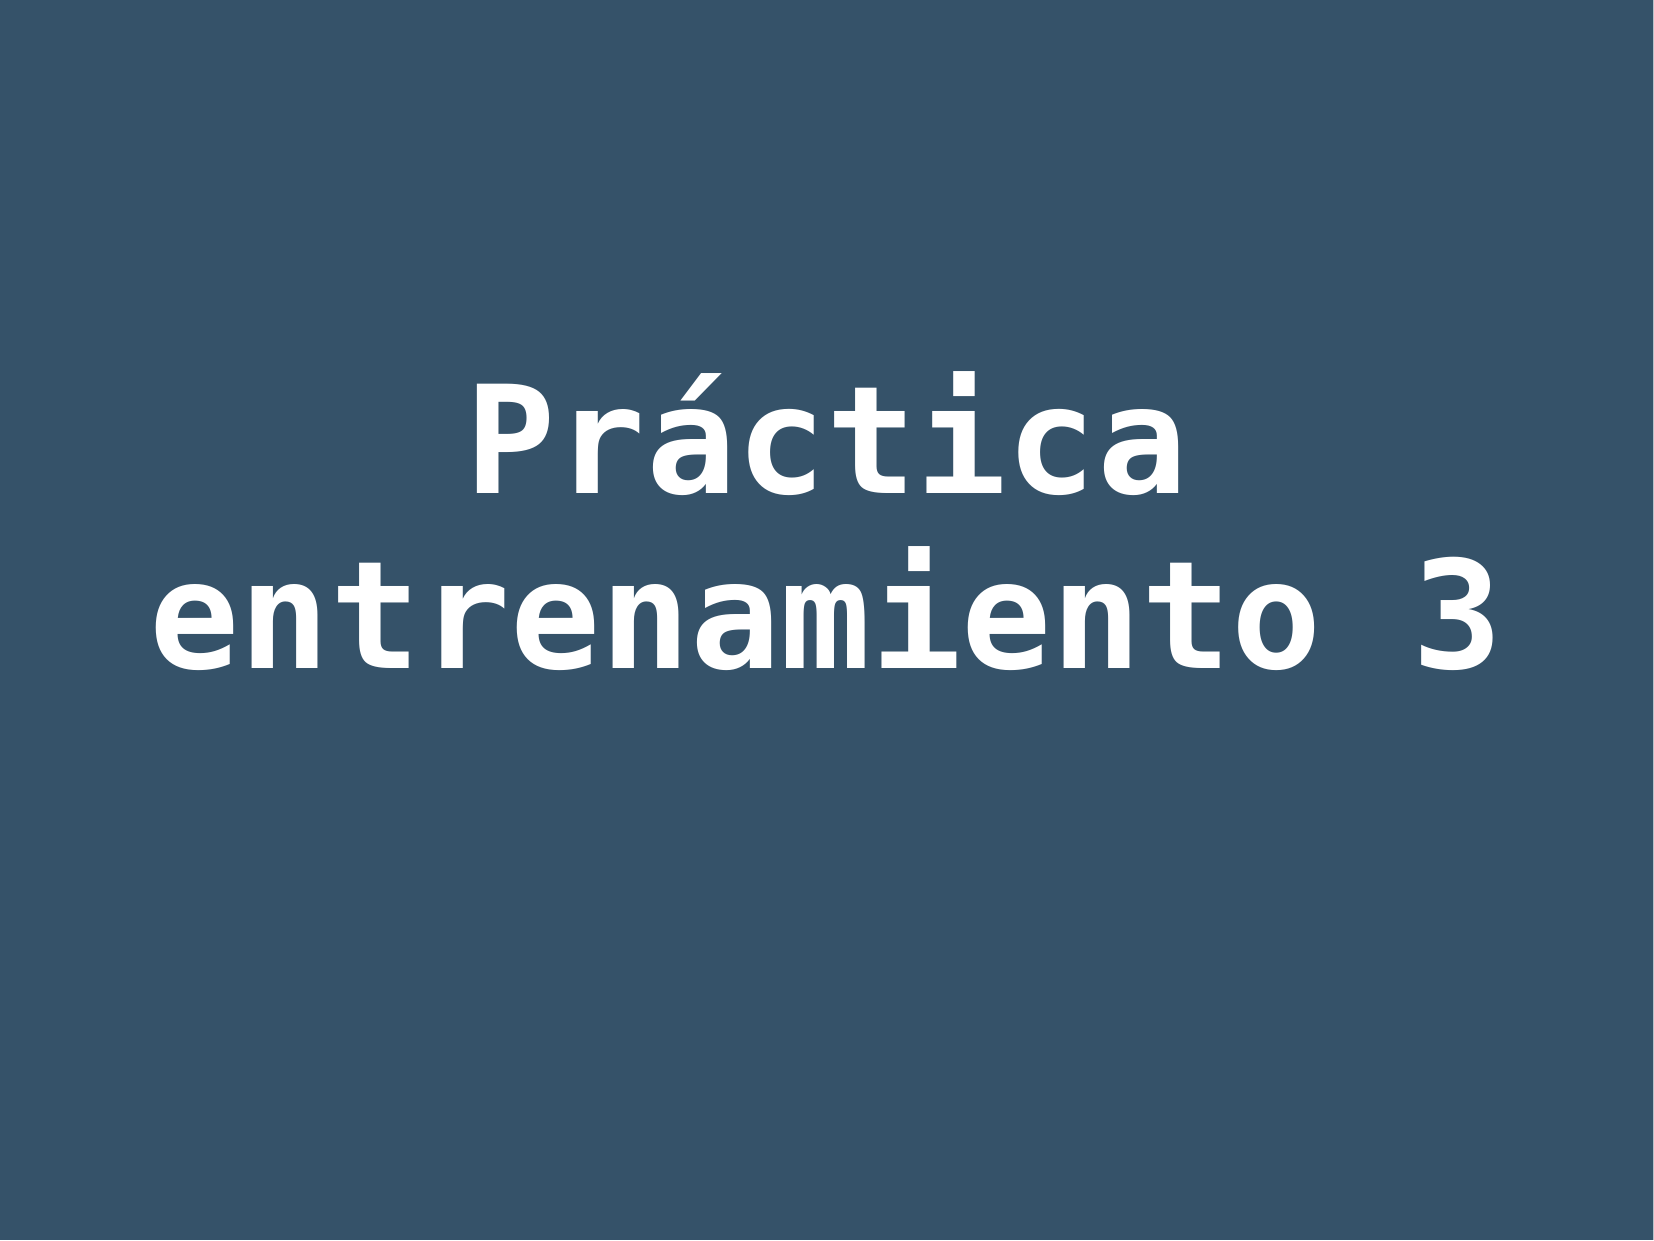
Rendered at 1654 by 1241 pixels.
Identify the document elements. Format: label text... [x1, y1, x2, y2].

subtitle Práctica entrenamiento 3 [82, 49, 1571, 1010]
